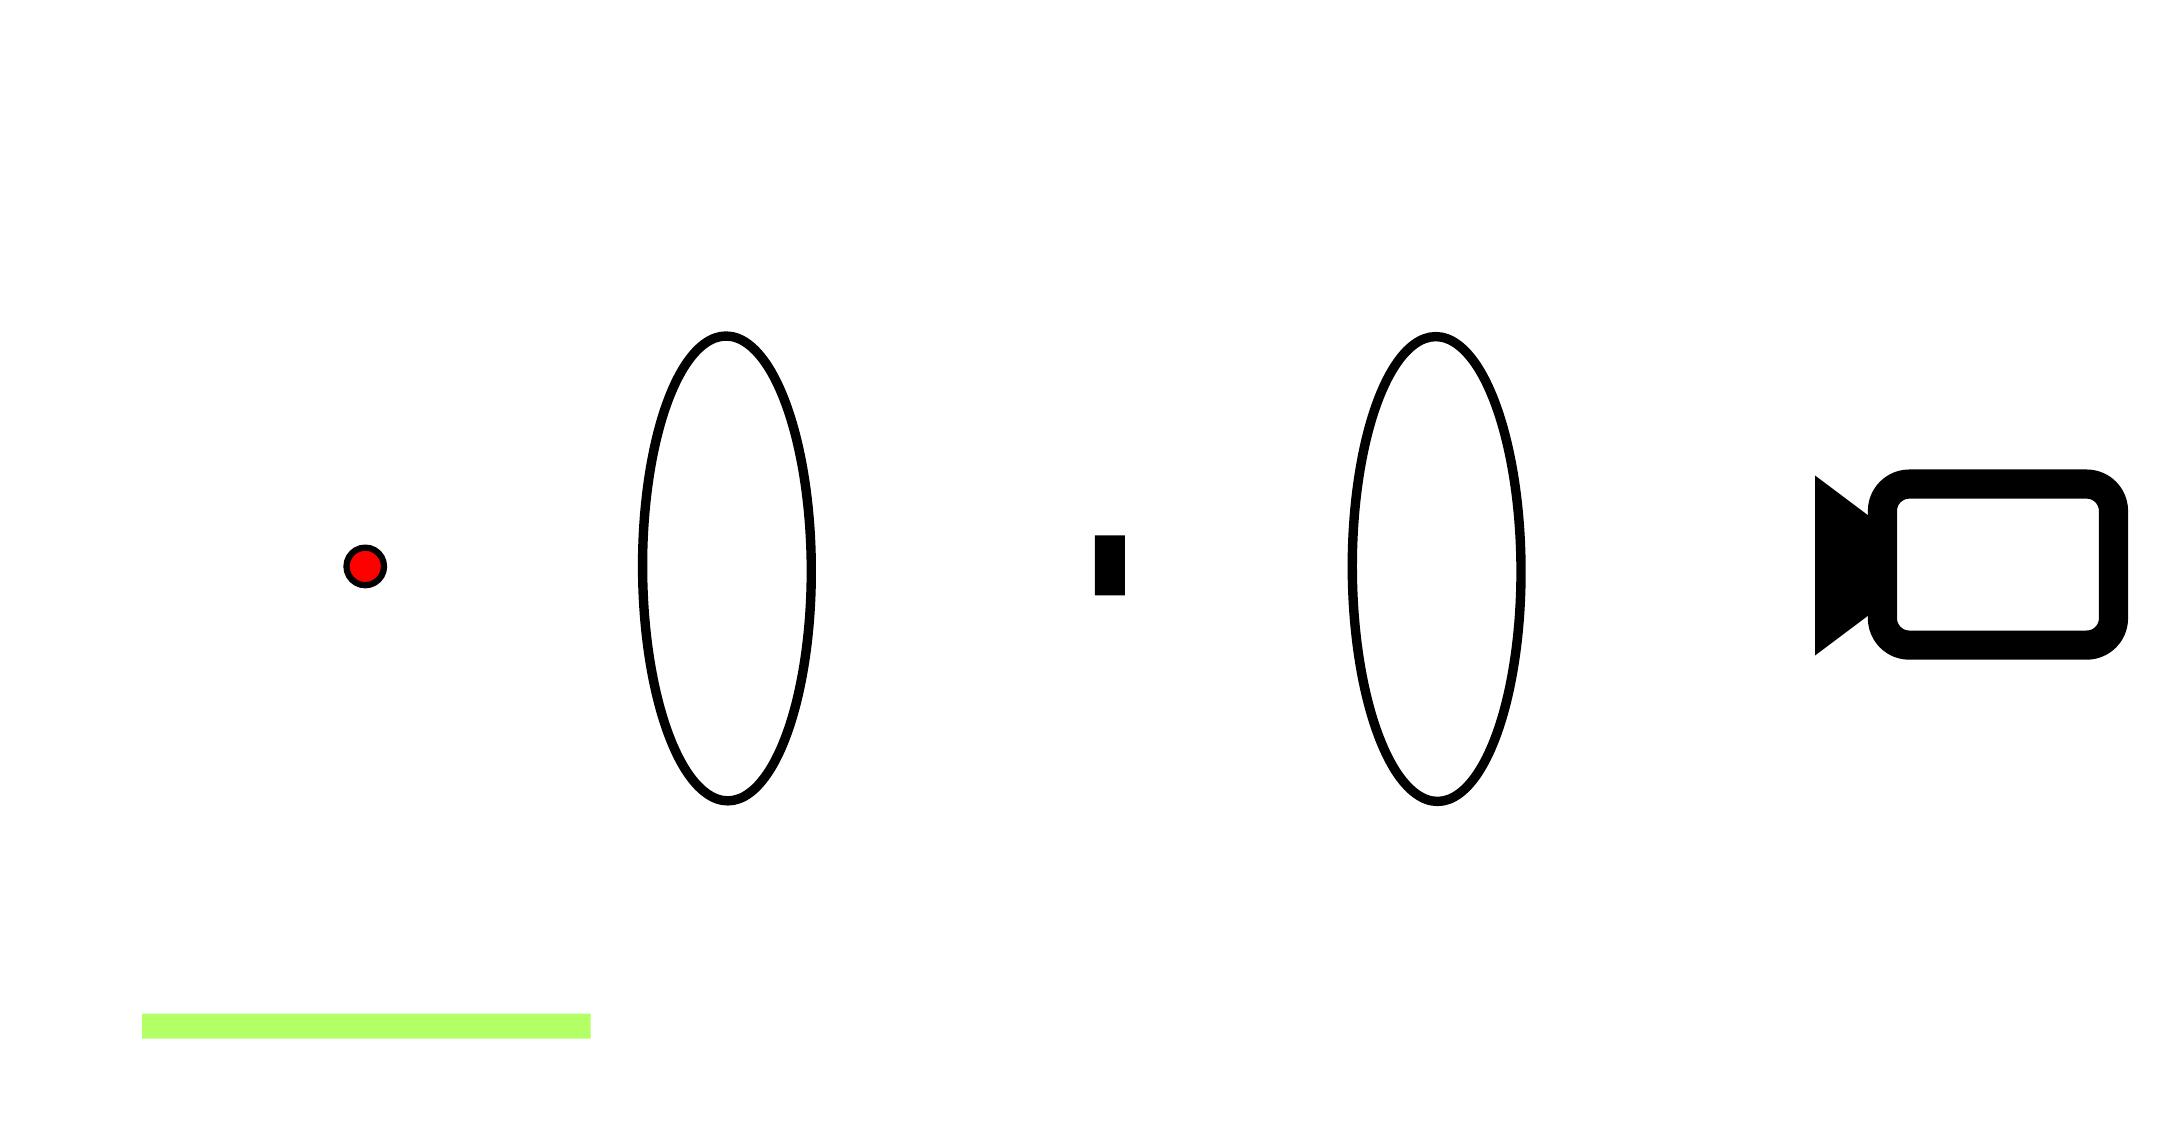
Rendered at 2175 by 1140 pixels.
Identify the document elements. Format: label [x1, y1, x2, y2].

text_box [1882, 484, 2114, 646]
text_box [1094, 535, 1125, 596]
text_box [642, 336, 812, 801]
text_box [346, 547, 385, 586]
text_box [1352, 336, 1522, 802]
text_box [1815, 475, 1876, 656]
